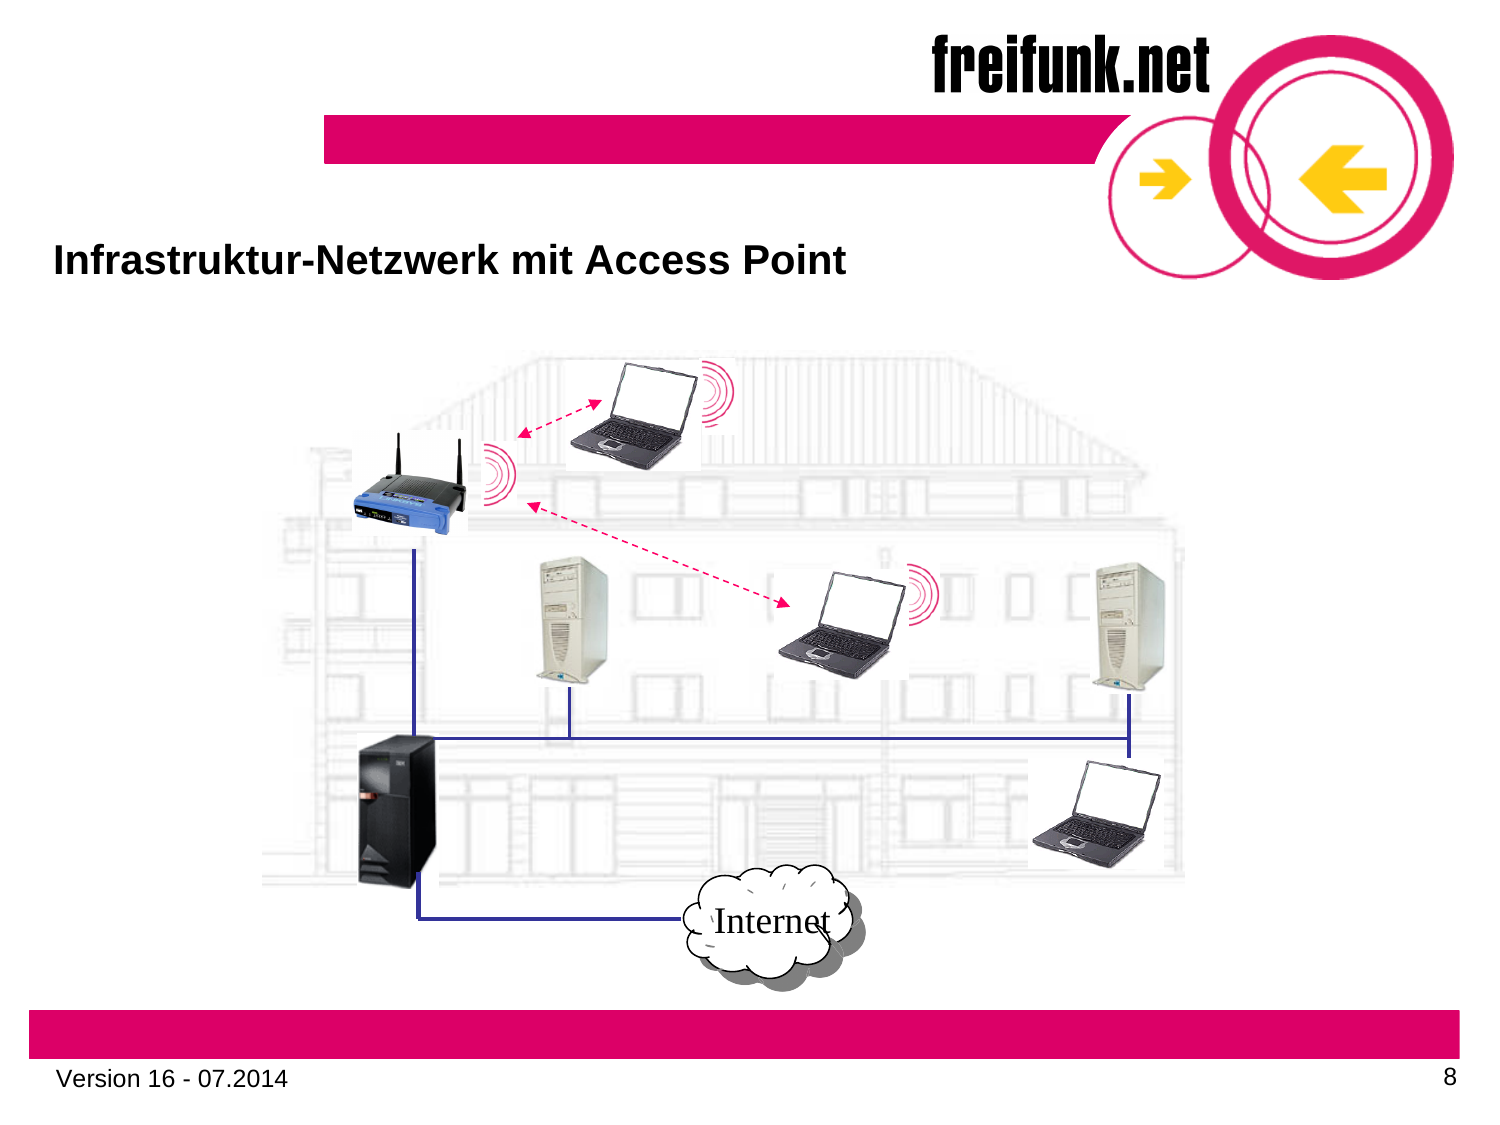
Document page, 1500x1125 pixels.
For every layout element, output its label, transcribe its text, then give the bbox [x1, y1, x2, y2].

text_box Infrastruktur-Netzwerk mit Access Point [53, 233, 1046, 313]
text_box [701, 865, 847, 889]
picture [932, 34, 1454, 280]
picture [262, 350, 1185, 889]
text_box [683, 894, 829, 979]
text_box Internet [699, 889, 850, 950]
